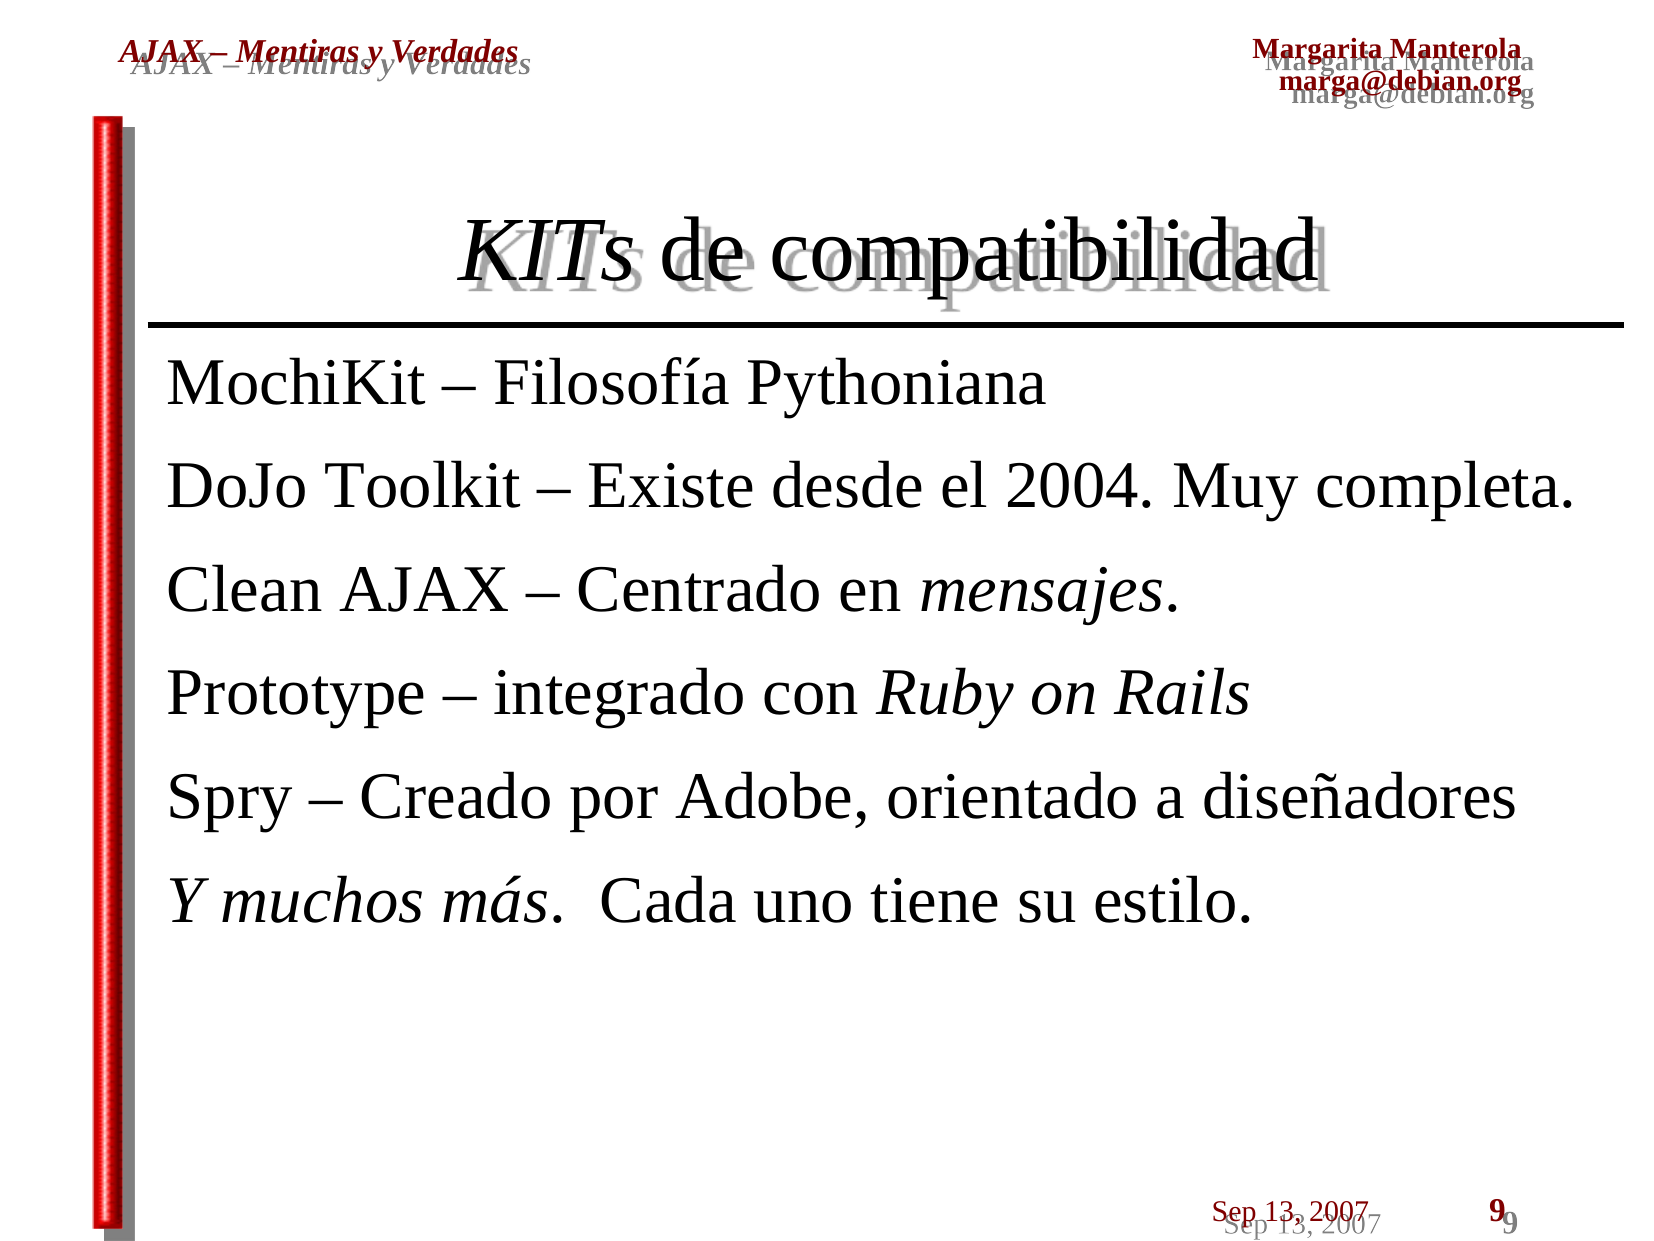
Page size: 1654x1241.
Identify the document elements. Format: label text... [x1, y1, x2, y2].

title KITs de compatibilidad [137, 171, 1642, 327]
picture [94, 117, 122, 1228]
list MochiKit – Filosofía Pythoniana DoJo Toolkit – Existe desde el 2004. Muy completa. Clean AJAX – Centrado en mensajes. Prototype – integrado con Ruby on Rails Spry – Creado por Adobe, orientado a diseñadores Y muchos más. Cada uno tiene su estilo. [149, 344, 1654, 1134]
